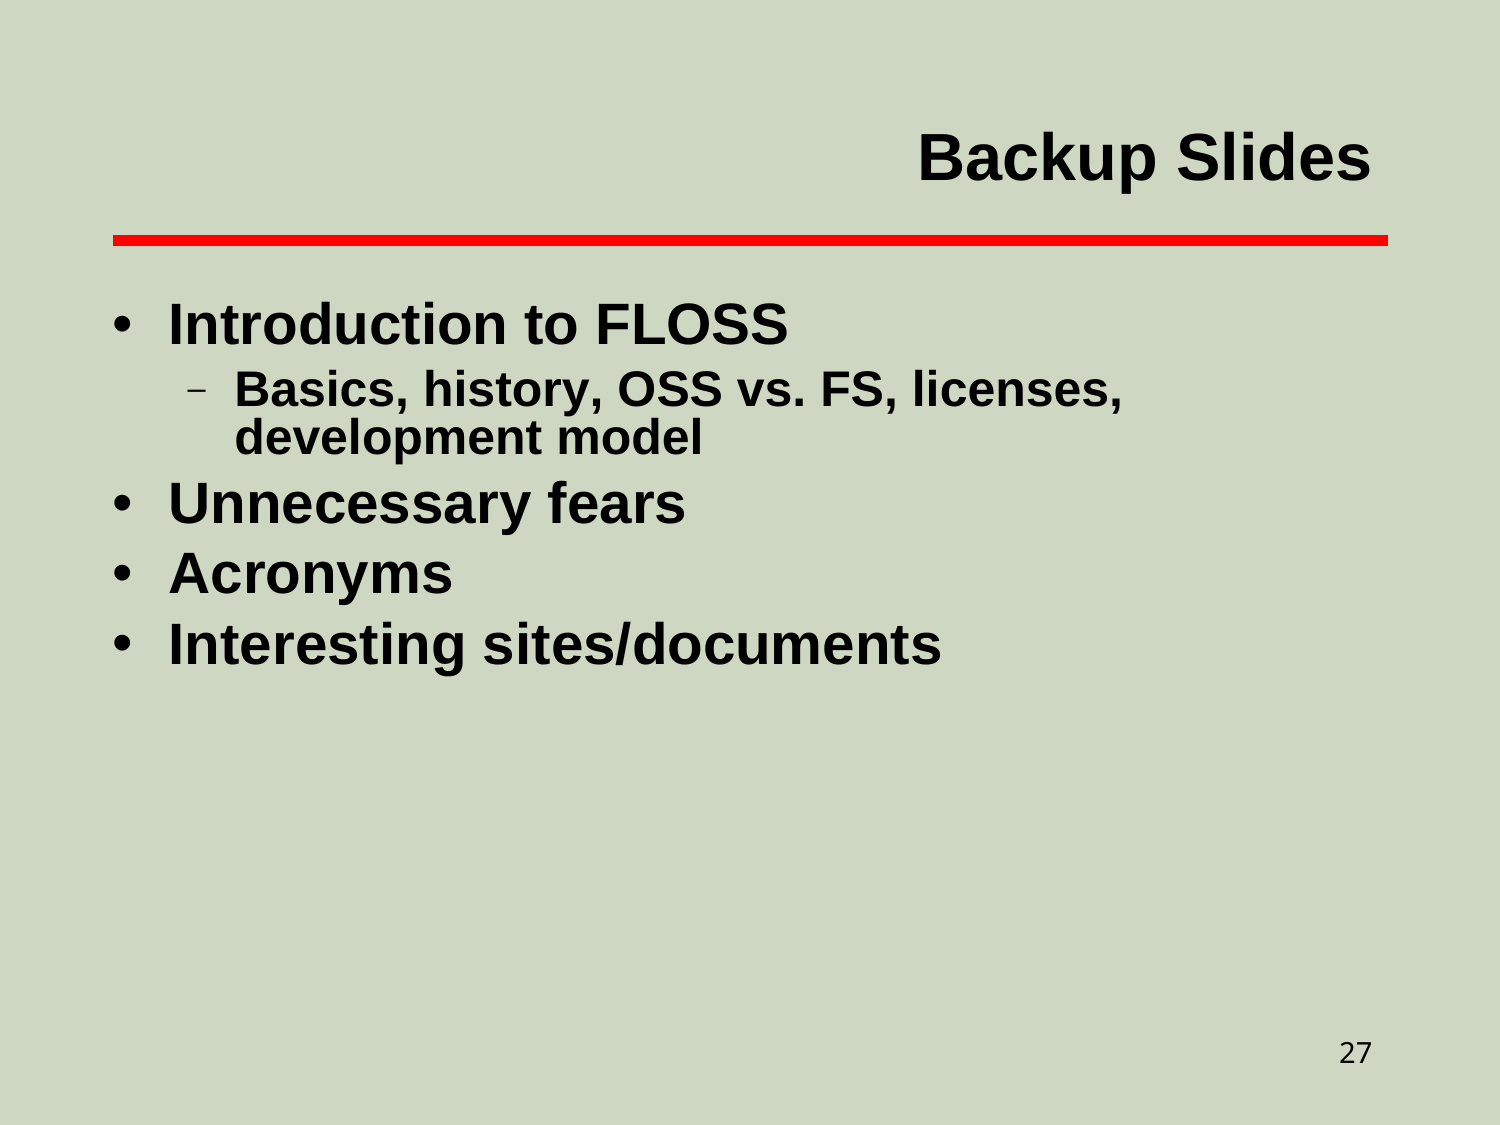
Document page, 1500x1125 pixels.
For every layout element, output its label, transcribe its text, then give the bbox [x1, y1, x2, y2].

title Backup Slides [337, 85, 1388, 224]
list Introduction to FLOSS Basics, history, OSS vs. FS, licenses, development model Unnecessary fears Acronyms Interesting sites/documents [112, 299, 1388, 1001]
